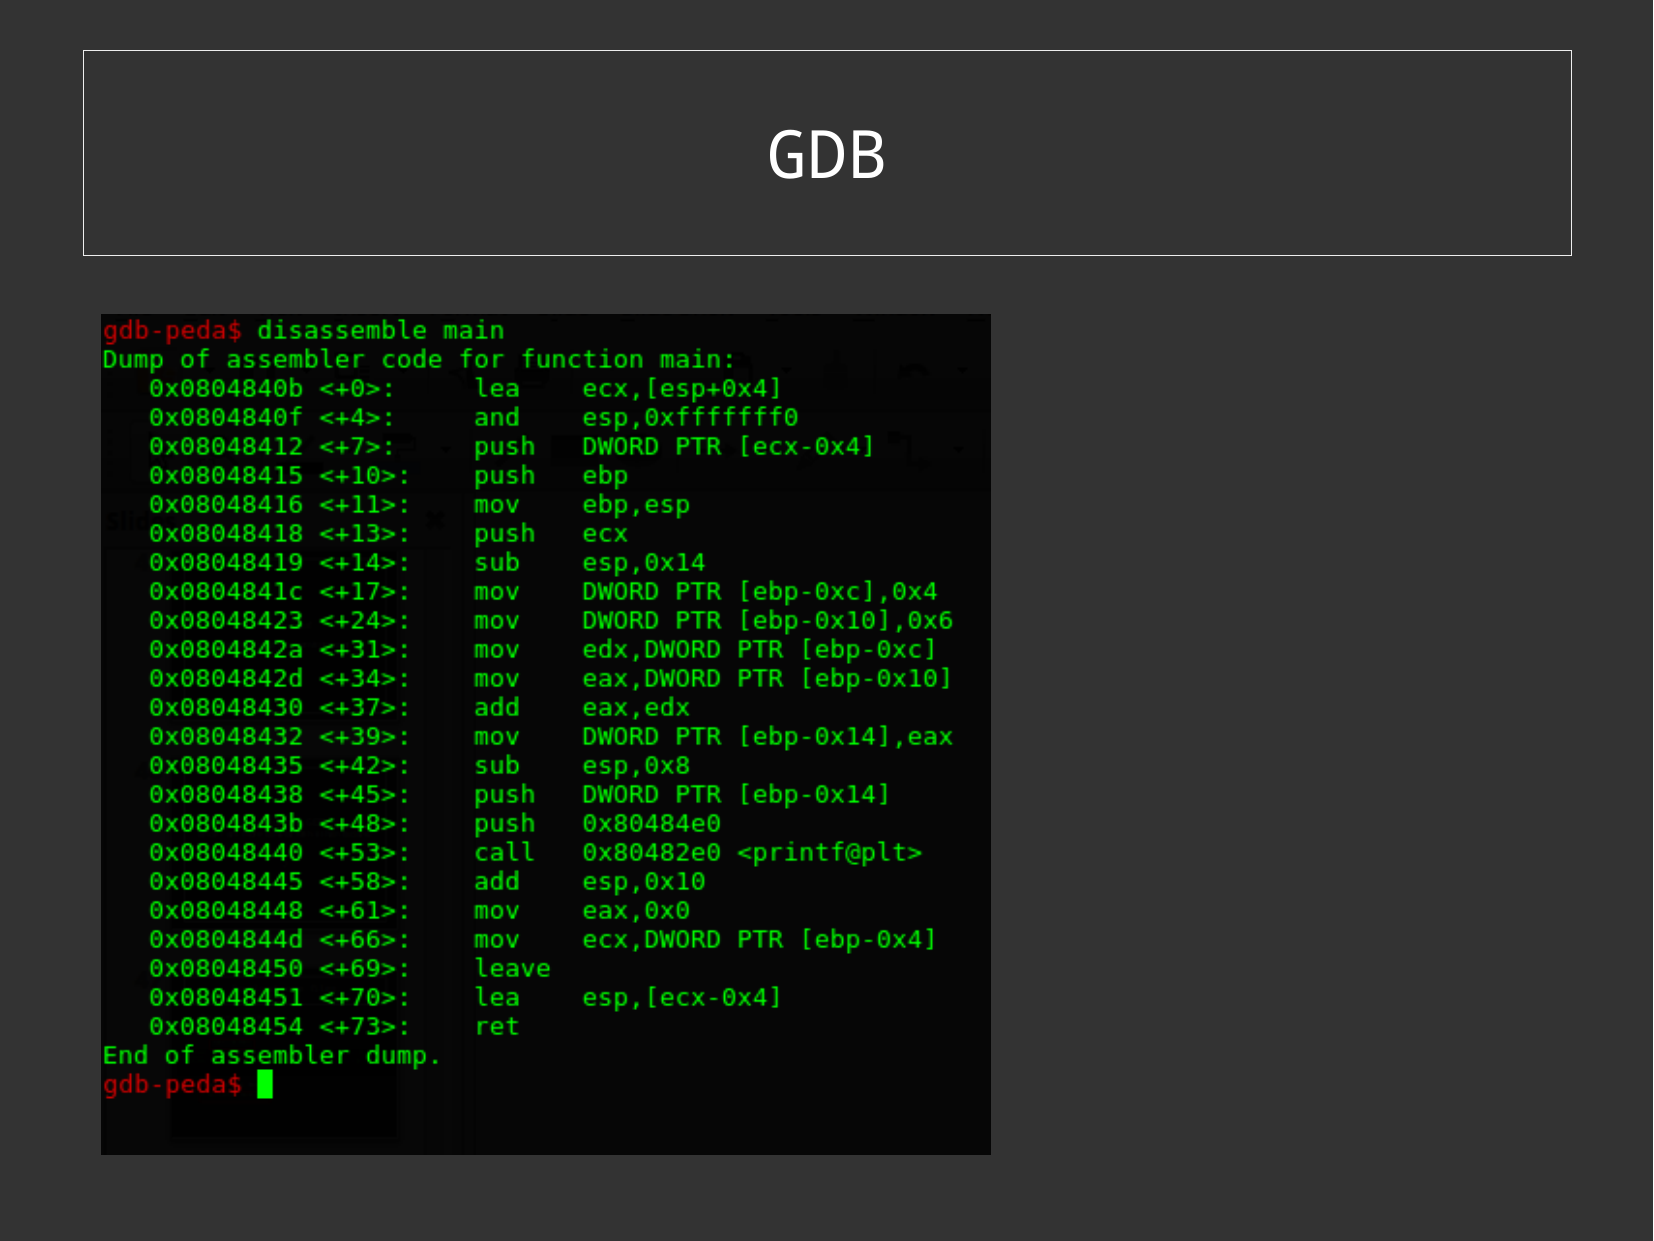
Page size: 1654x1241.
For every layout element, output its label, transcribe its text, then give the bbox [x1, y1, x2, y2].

picture [101, 314, 991, 1156]
text_box GDB [83, 50, 1572, 256]
